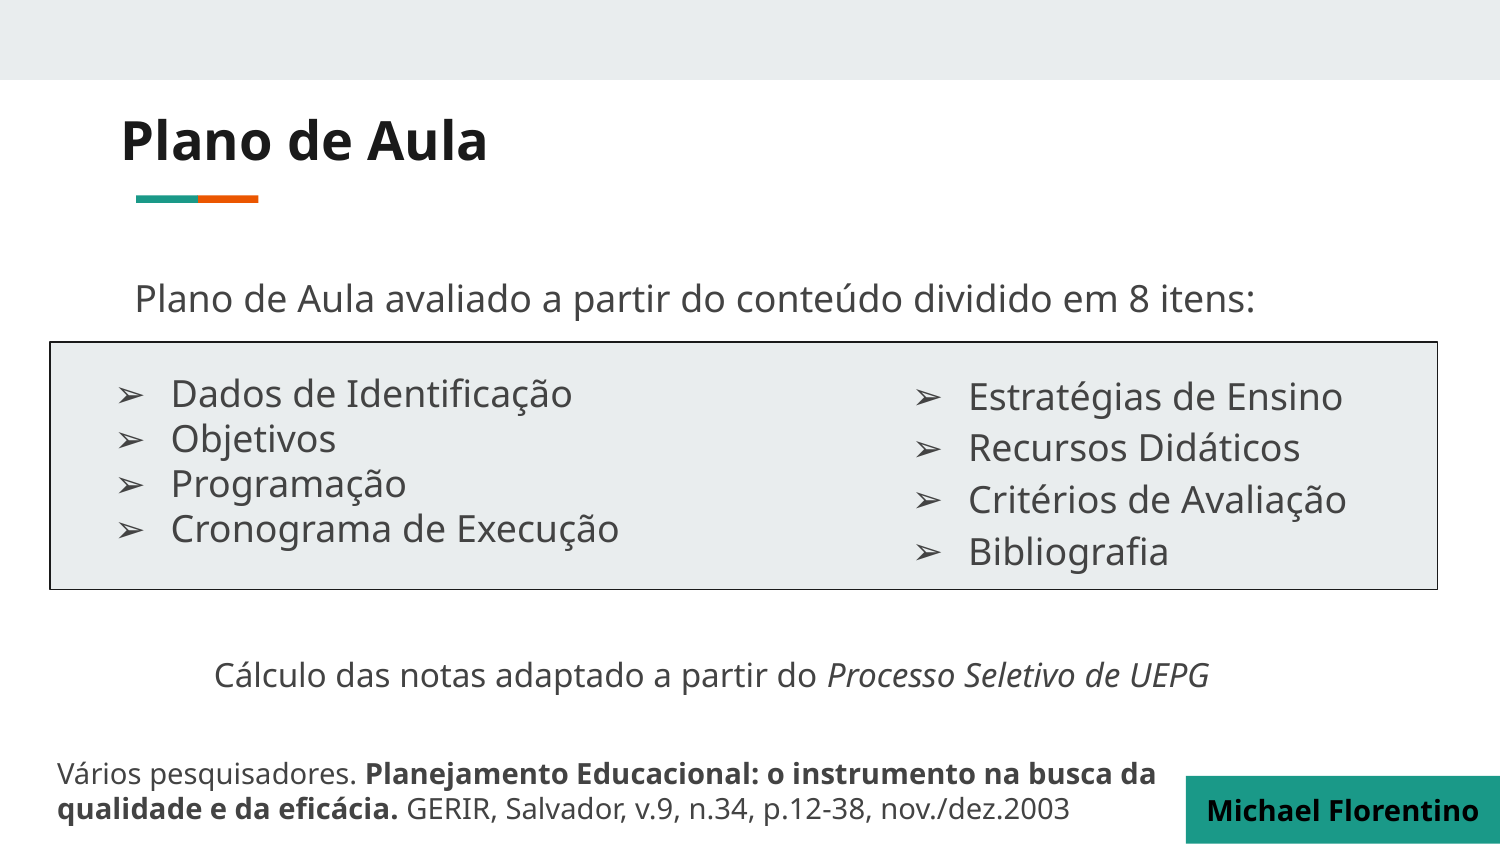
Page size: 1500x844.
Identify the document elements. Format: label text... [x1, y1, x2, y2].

text_box [49, 342, 119, 590]
text_box Cálculo das notas adaptado a partir do Processo Seletivo de UEPG [198, 606, 1317, 737]
text_box Michael Florentino [1185, 775, 1500, 844]
title Plano de Aula [105, 91, 1367, 180]
text_box Estratégias de Ensino Recursos Didáticos Critérios de Avaliação Bibliografia [878, 274, 1438, 664]
text_box [663, 394, 878, 590]
list Dados de Identificação Objetivos Programação Cronograma de Execução [80, 355, 663, 604]
list Plano de Aula avaliado a partir do conteúdo dividido em 8 itens: [119, 259, 1381, 394]
text_box Vários pesquisadores. Planejamento Educacional: o instrumento na busca da qualidade e da eficácia. GERIR, Salvador, v.9, n.34, p.12-38, nov./dez.2003 [42, 740, 1203, 841]
